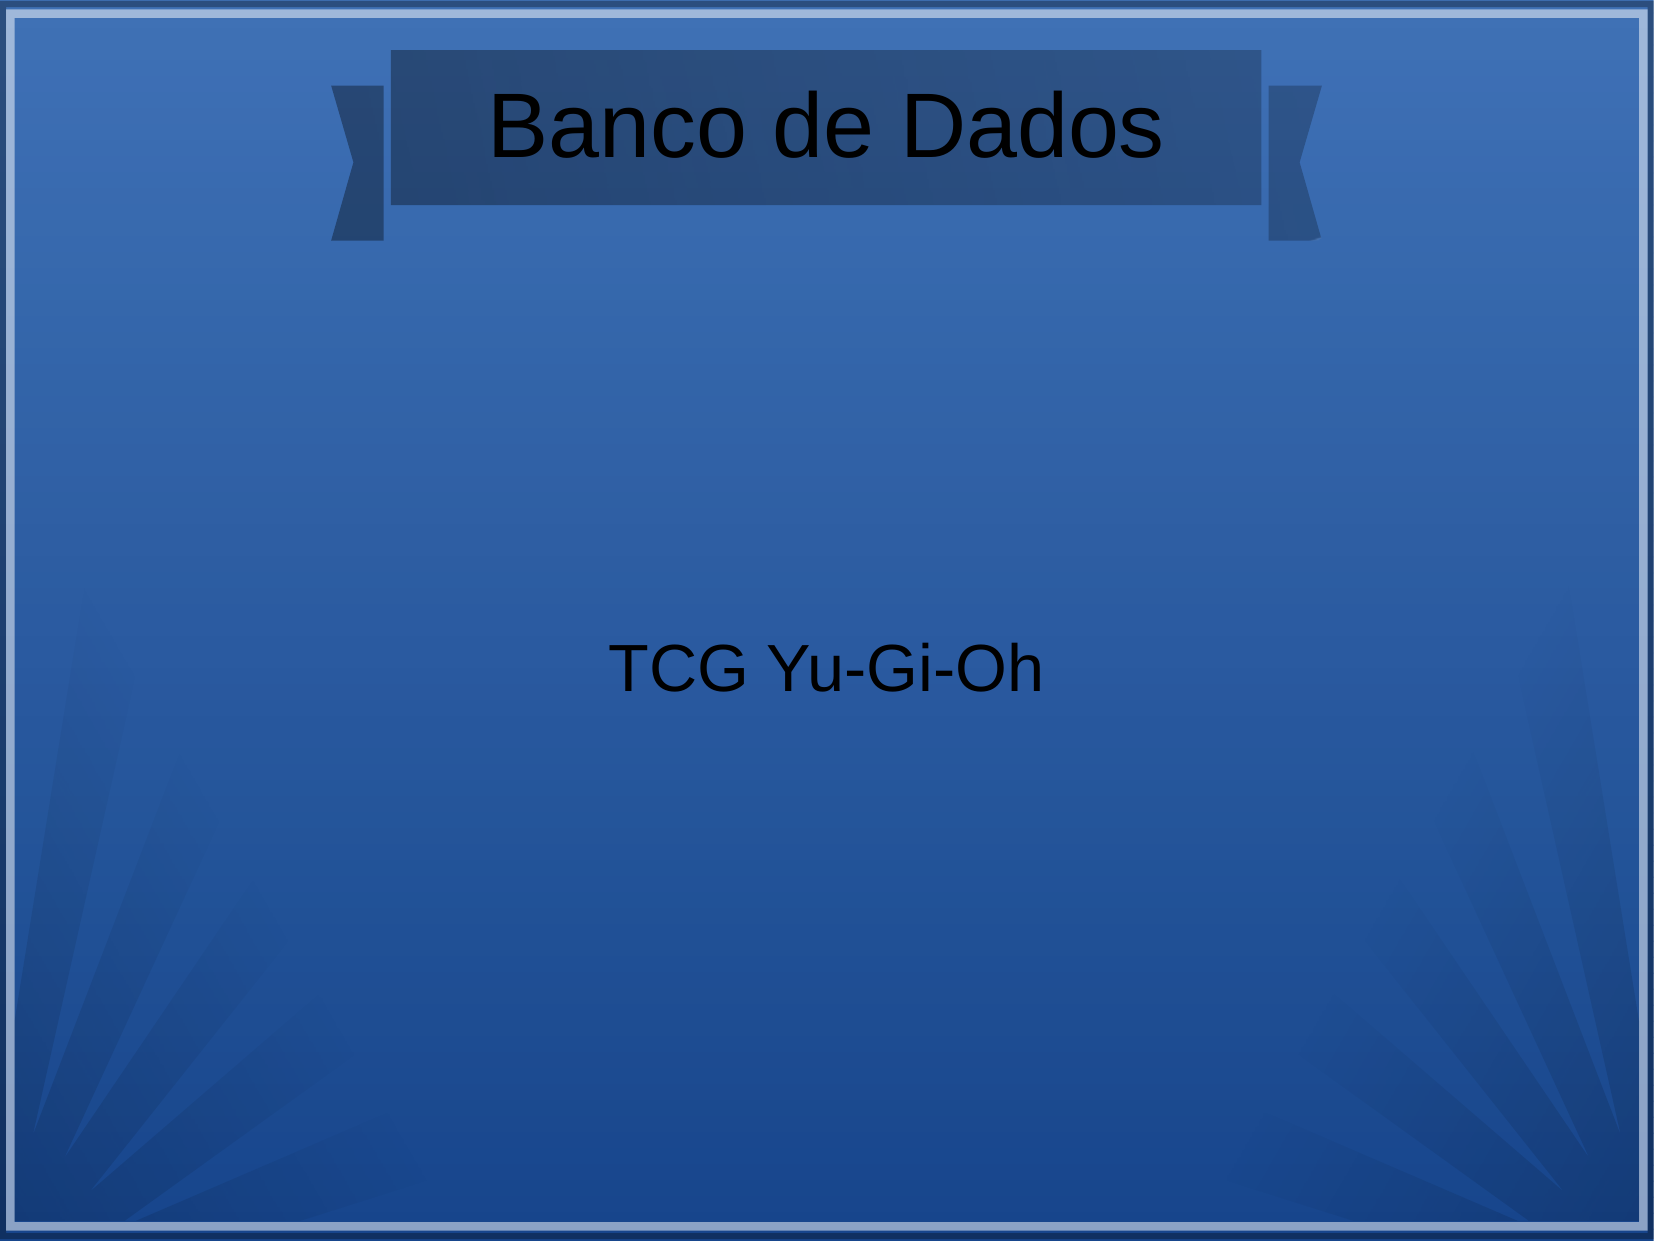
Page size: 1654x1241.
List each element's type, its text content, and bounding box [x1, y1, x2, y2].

subtitle TCG Yu-Gi-Oh [82, 188, 1571, 1149]
title Banco de Dados [389, 47, 1264, 188]
